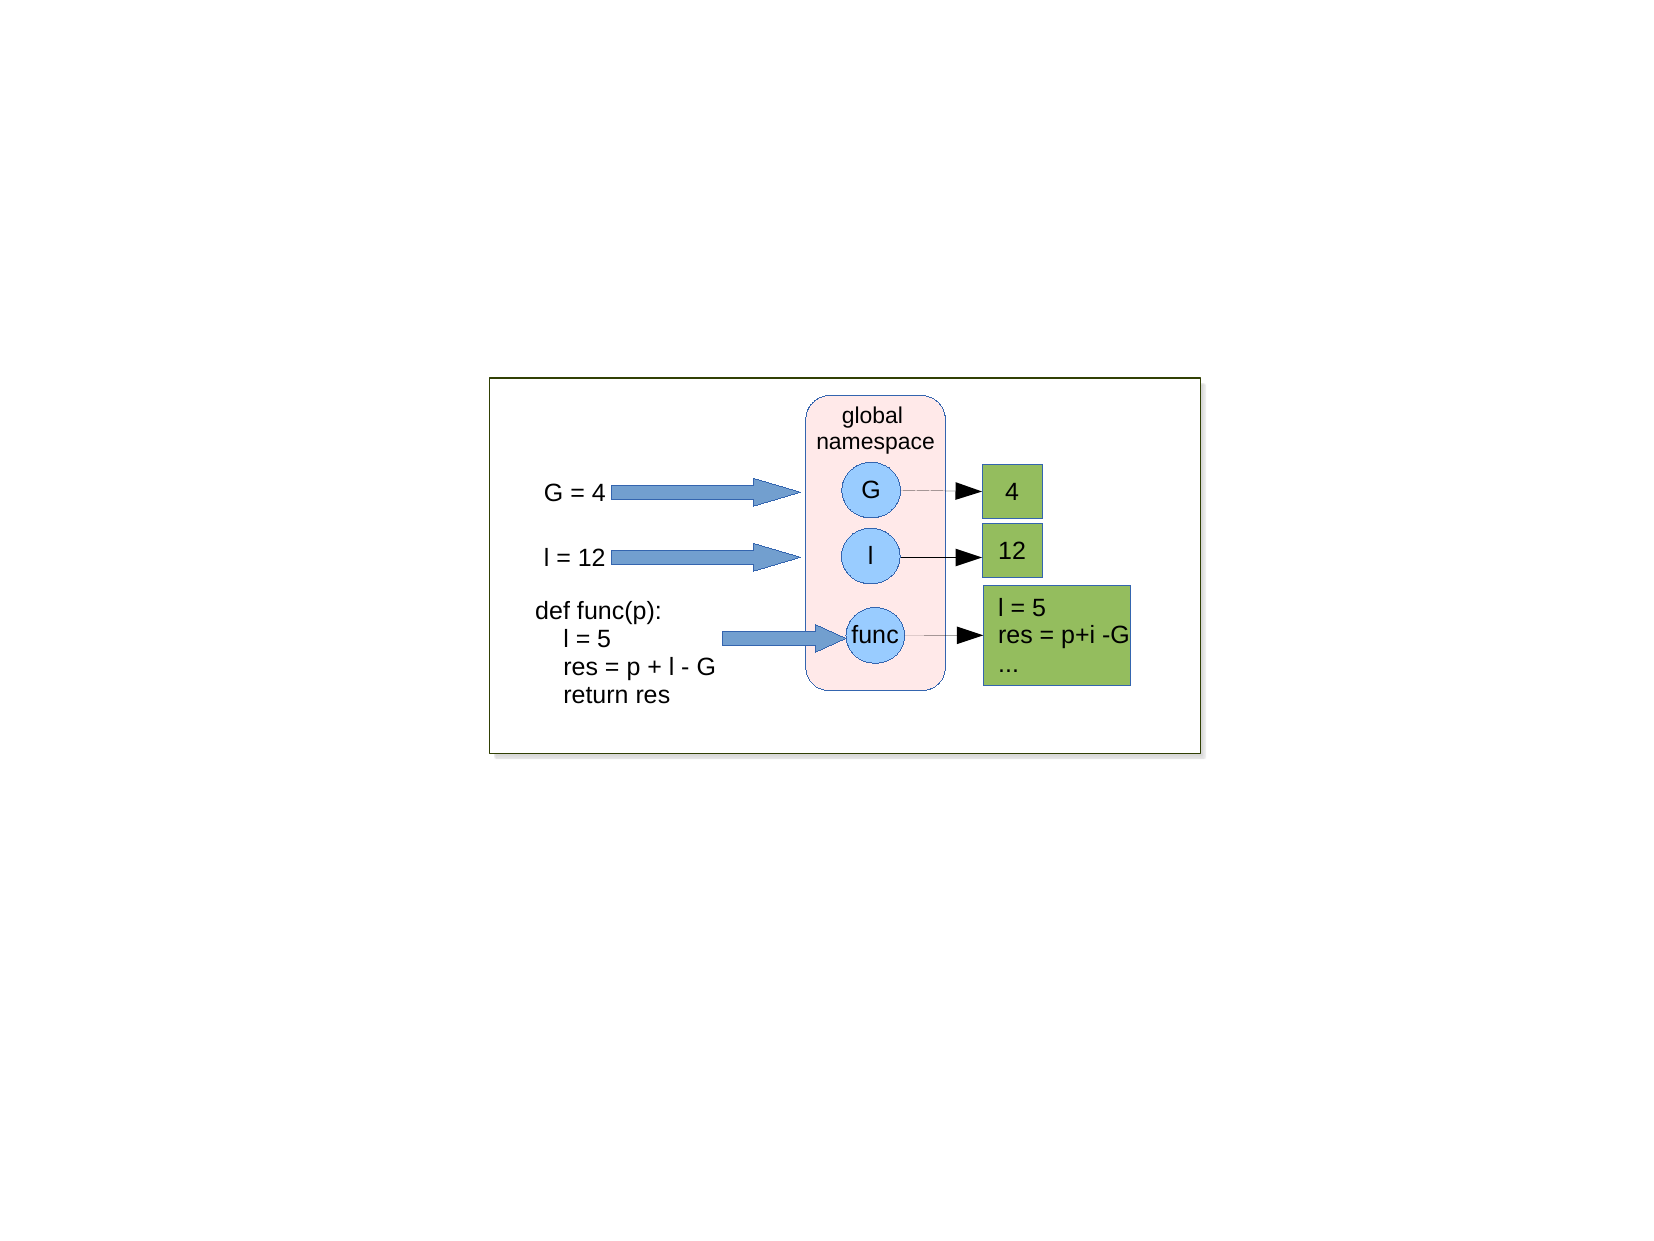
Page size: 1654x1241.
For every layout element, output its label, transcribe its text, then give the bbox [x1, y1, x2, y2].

text_box func [845, 607, 905, 664]
text_box l = 12 [529, 536, 621, 580]
text_box [489, 378, 1201, 754]
text_box global namespace [801, 395, 950, 468]
text_box l [841, 528, 901, 584]
text_box l = 5 res = p+i -G ... [983, 585, 1131, 686]
text_box G = 4 [529, 471, 621, 515]
text_box 4 [982, 464, 1043, 519]
text_box def func(p): l = 5 res = p + l - G return res [520, 589, 732, 717]
text_box 12 [982, 523, 1043, 578]
text_box G [841, 462, 901, 518]
